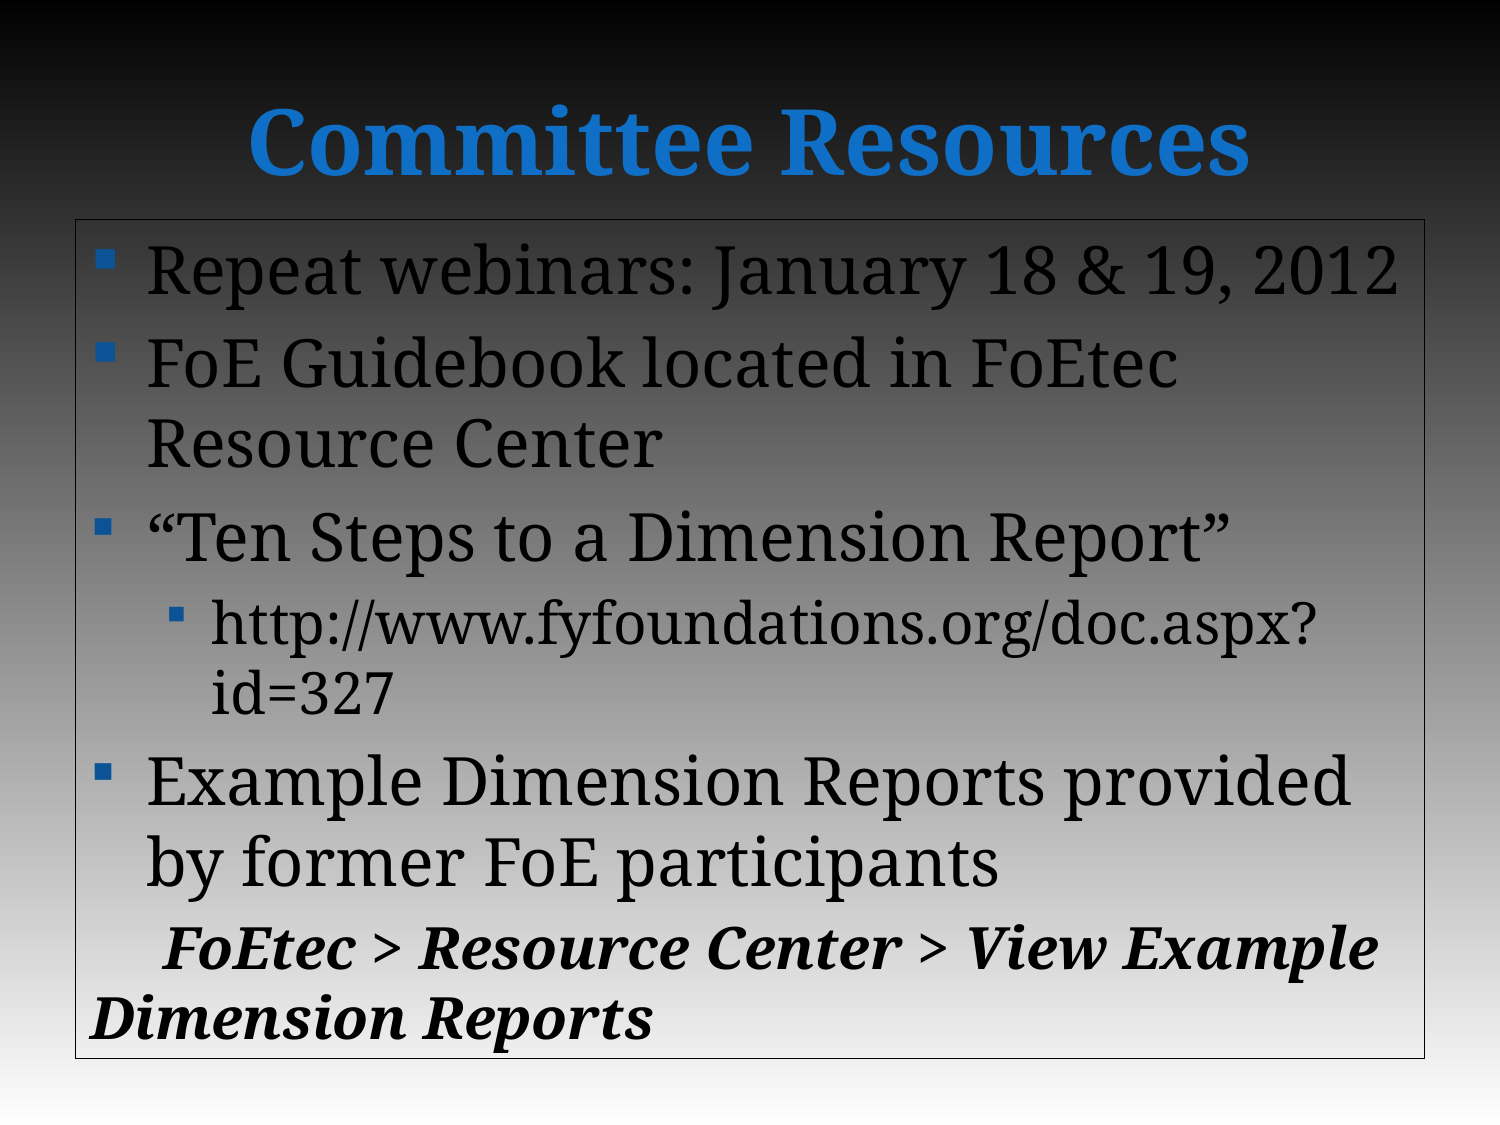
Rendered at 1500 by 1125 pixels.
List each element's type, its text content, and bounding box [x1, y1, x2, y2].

list Repeat webinars: January 18 & 19, 2012 FoE Guidebook located in FoEtec Resource Center “Ten Steps to a Dimension Report” http://www.fyfoundations.org/doc.aspx?id=327 Example Dimension Reports provided by former FoE participants FoEtec > Resource Center > View Example Dimension Reports [75, 219, 1425, 1059]
title Committee Resources [75, 45, 1425, 219]
